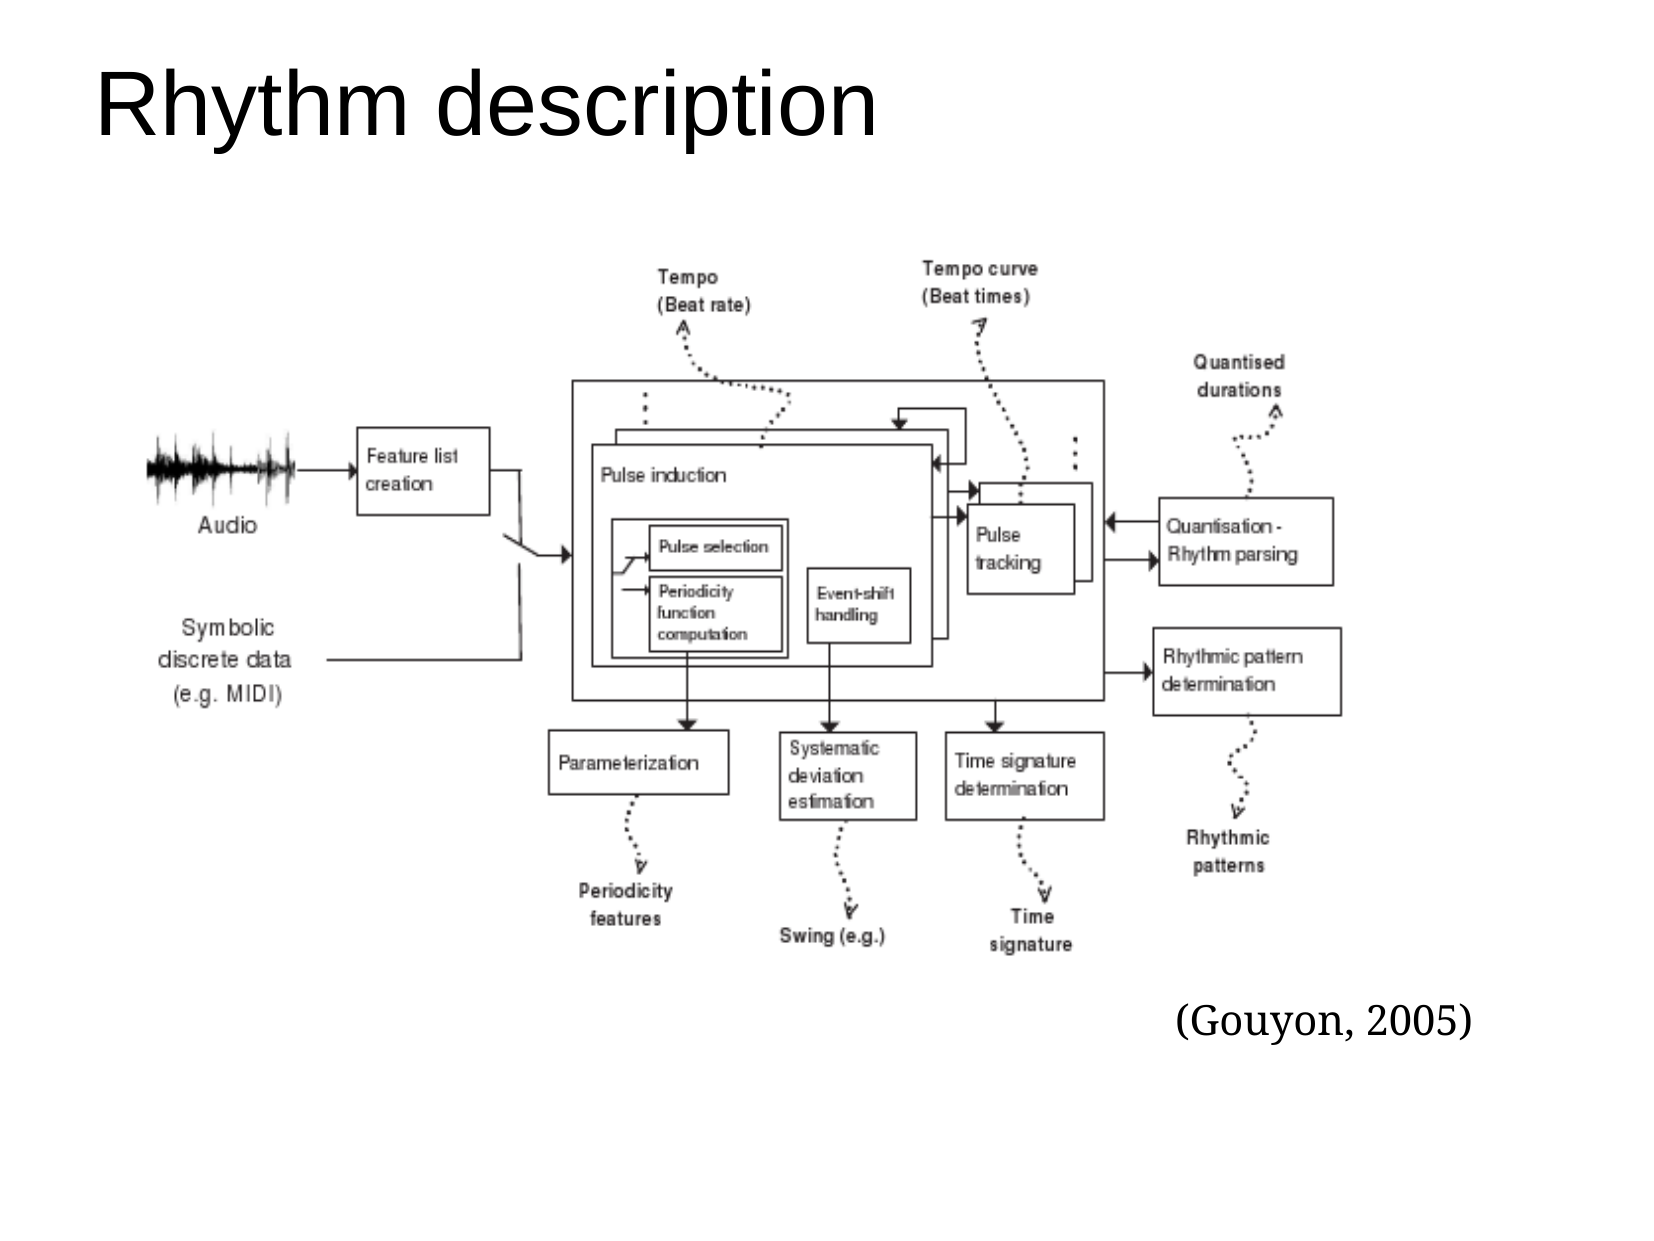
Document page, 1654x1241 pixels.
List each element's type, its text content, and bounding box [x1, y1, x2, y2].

text_box (Gouyon, 2005) [1125, 987, 1449, 1051]
title Rhythm description [47, 0, 1471, 217]
picture [98, 214, 1388, 975]
